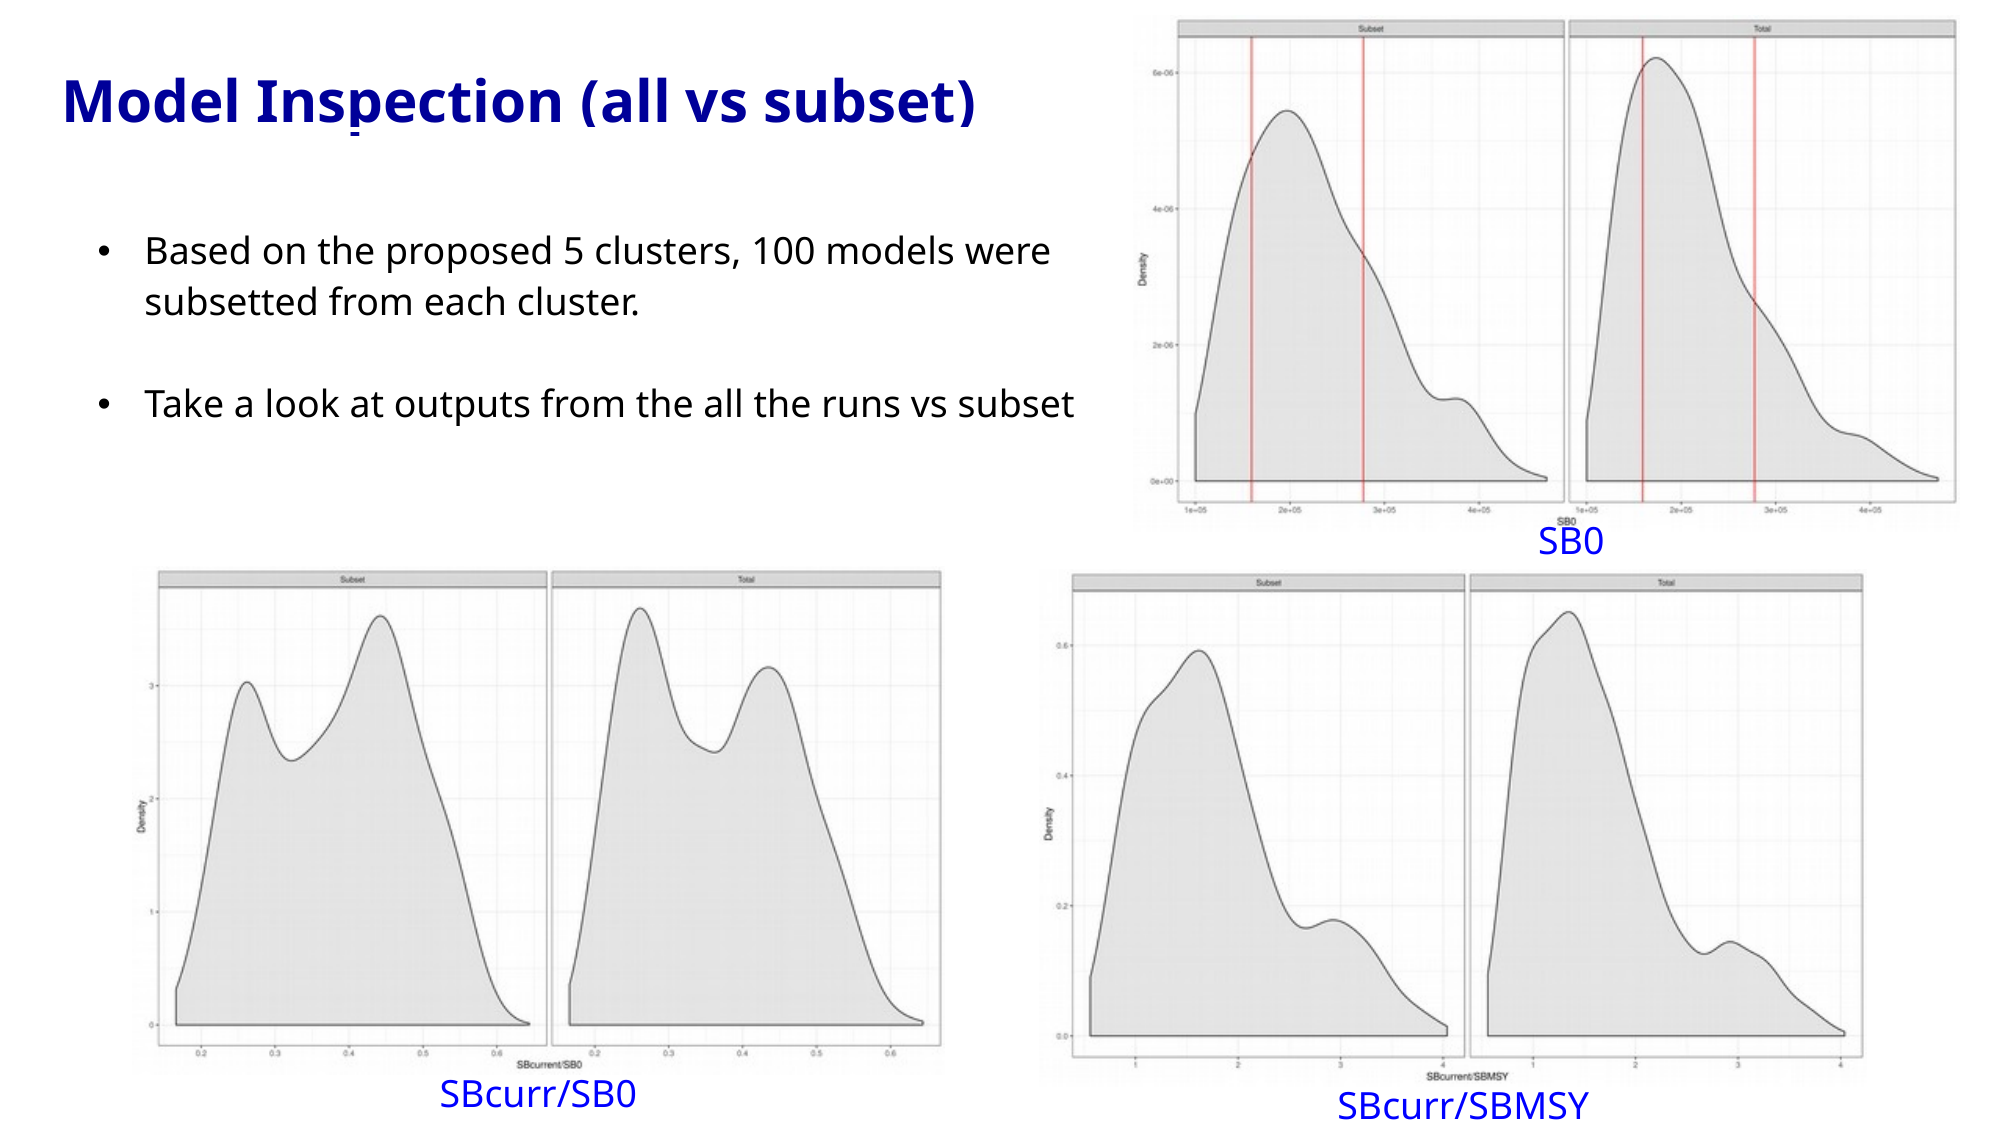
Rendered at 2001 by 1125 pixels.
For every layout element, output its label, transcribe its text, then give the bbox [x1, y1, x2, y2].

picture [132, 566, 945, 1075]
text_box SBcurr/SB0 [377, 1062, 709, 1123]
text_box SB0 [1476, 509, 1808, 615]
picture [1133, 15, 1960, 532]
text_box Based on the proposed 5 clusters, 100 models were subsetted from each cluster. Take a look at outputs from the all the runs vs subset [82, 217, 1158, 450]
picture [1039, 569, 1867, 1087]
text_box Model Inspection (all vs subset) [46, 0, 1772, 213]
text_box SBcurr/SBMSY [1275, 1074, 1701, 1125]
